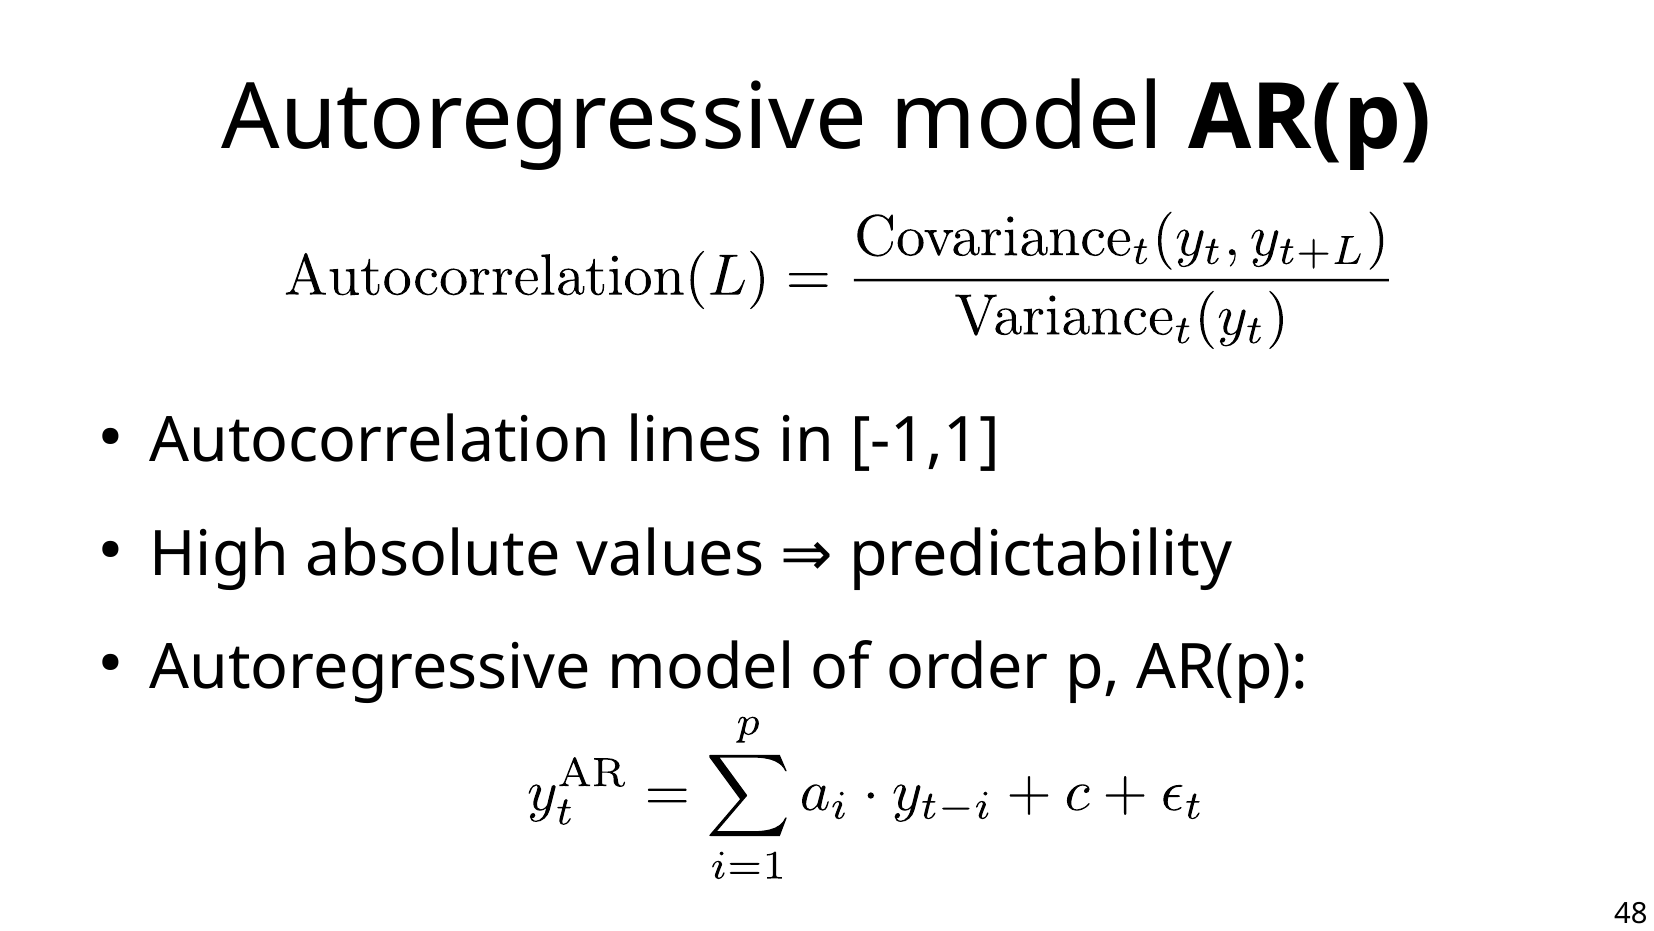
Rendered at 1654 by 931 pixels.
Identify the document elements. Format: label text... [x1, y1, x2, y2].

text_box [526, 716, 1202, 880]
title Autoregressive model AR(p) [82, 1, 1571, 226]
list Autocorrelation lines in [-1,1] High absolute values ⇒ predictability Autoregressive model of order p, AR(p): [82, 394, 1571, 707]
text_box [284, 211, 1389, 350]
